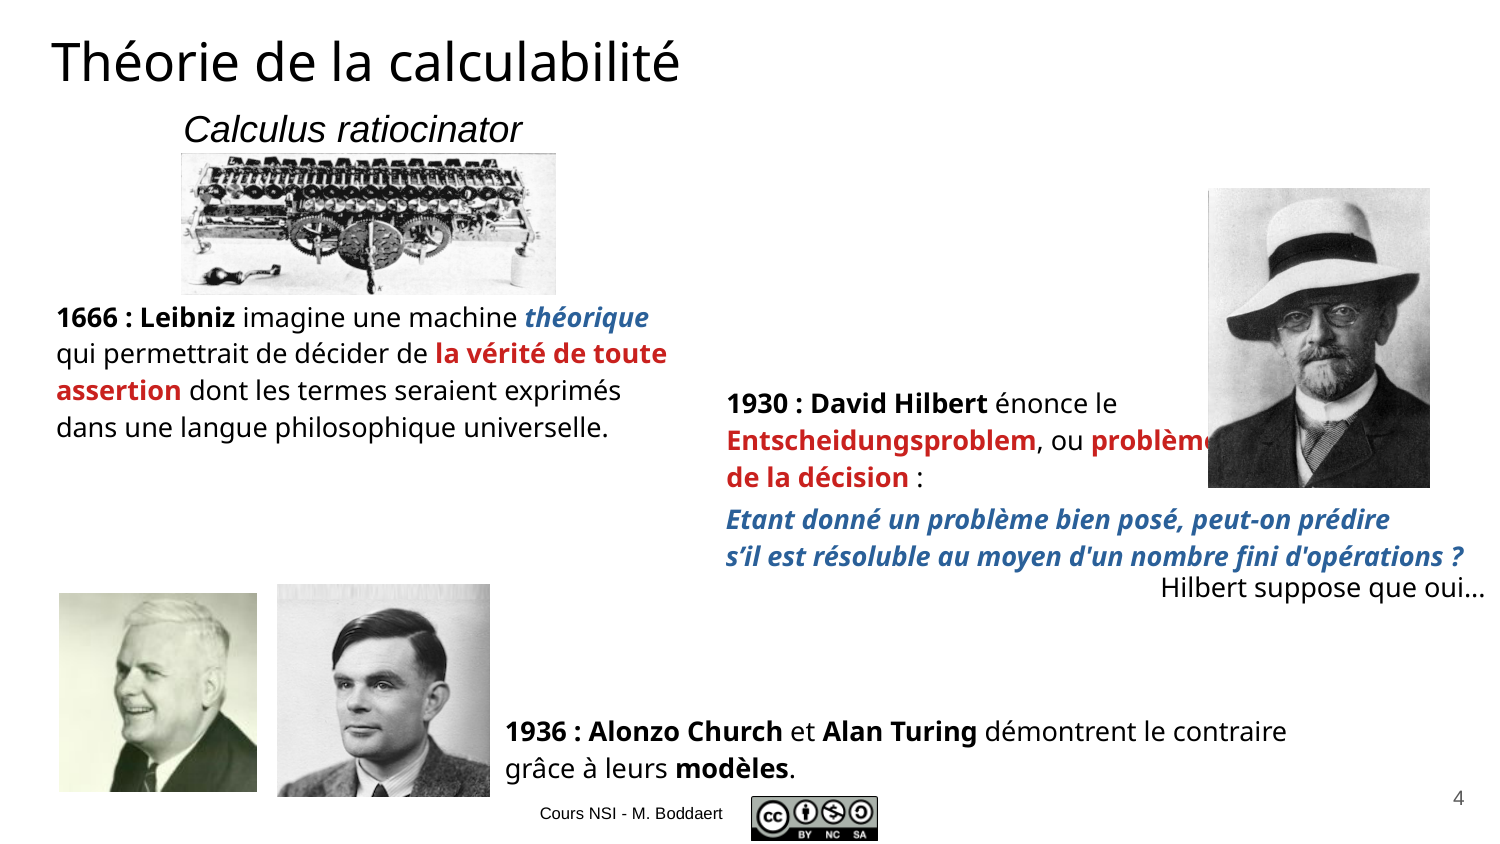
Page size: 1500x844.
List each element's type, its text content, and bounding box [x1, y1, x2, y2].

text_box 1936 : Alonzo Church et Alan Turing démontrent le contraire grâce à leurs modèles. [490, 705, 1306, 784]
picture [277, 584, 490, 797]
slide_number <numéro> [1389, 764, 1480, 830]
picture [1208, 188, 1430, 488]
text_box Etant donné un problème bien posé, peut-on prédire s’il est résoluble au moyen d'un nombre fini d'opérations ? [711, 493, 1496, 571]
picture [181, 153, 556, 291]
text_box 1930 : David Hilbert énonce le Entscheidungsproblem, ou problème de la décision : [711, 377, 1208, 487]
text_box Hilbert suppose que oui... [1145, 561, 1493, 608]
title Théorie de la calculabilité [51, 13, 1449, 108]
text_box Calculus ratiocinator [168, 101, 553, 160]
picture [751, 796, 878, 841]
text_box 1666 : Leibniz imagine une machine théorique qui permettrait de décider de la vérité de toute assertion dont les termes seraient exprimés dans une langue philosophique universelle. [41, 291, 691, 432]
picture [59, 593, 257, 792]
